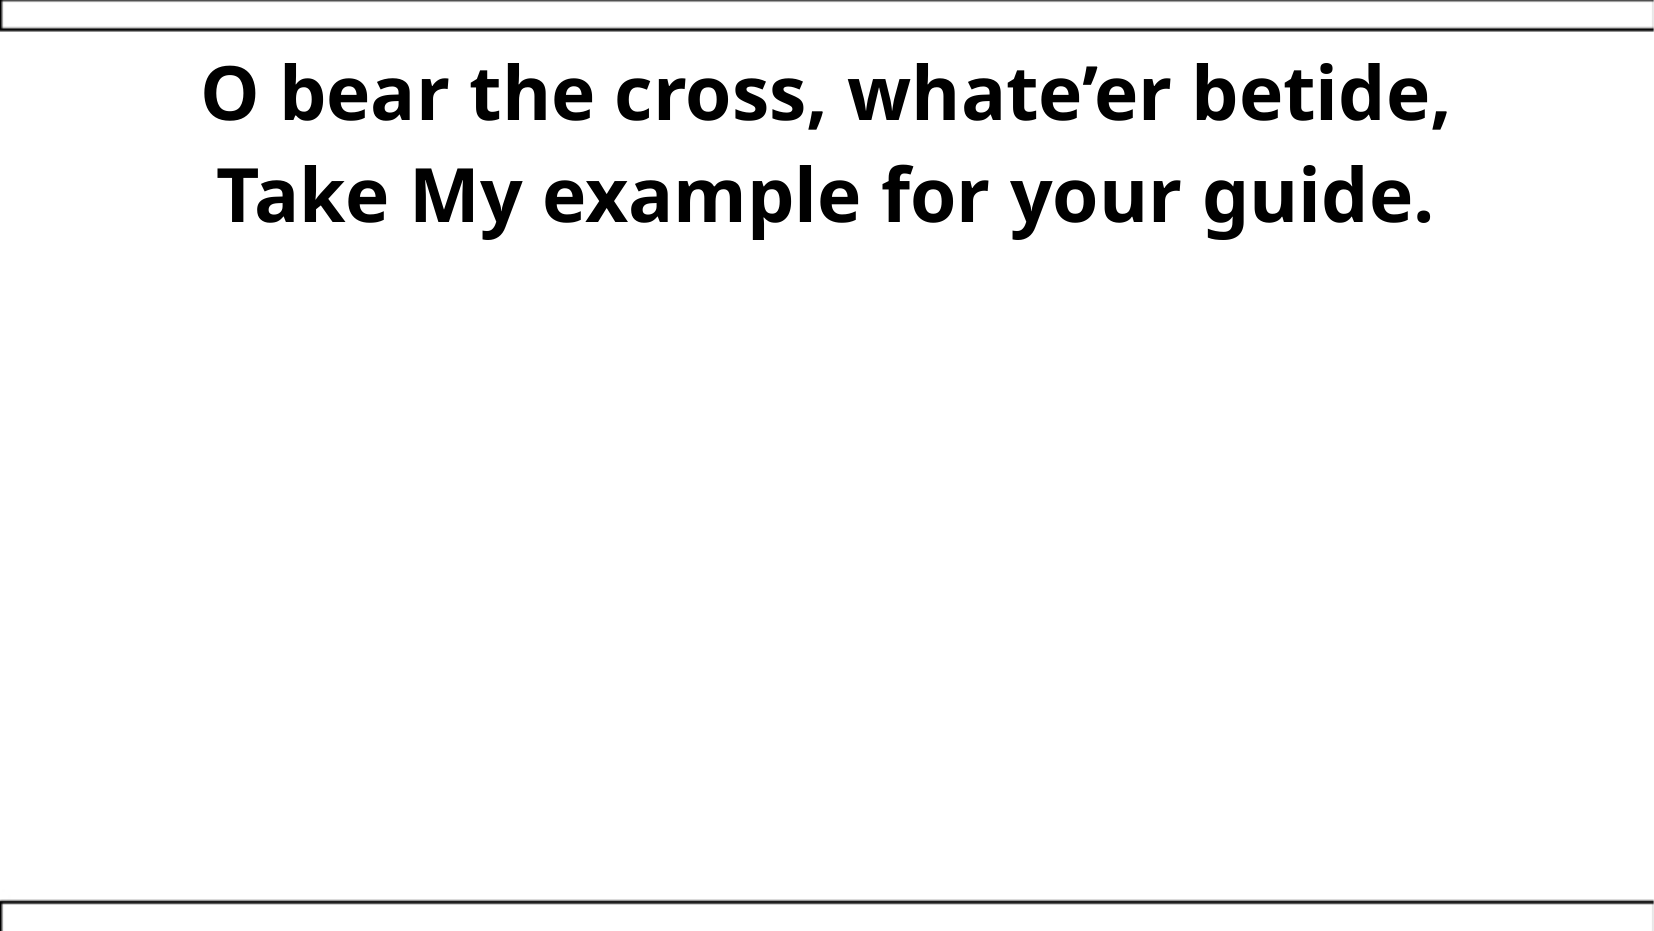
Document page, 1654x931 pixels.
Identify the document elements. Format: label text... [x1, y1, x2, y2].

text_box O bear the cross, whate’er betide, Take My example for your guide. [76, 32, 1577, 258]
picture [0, 0, 1654, 931]
